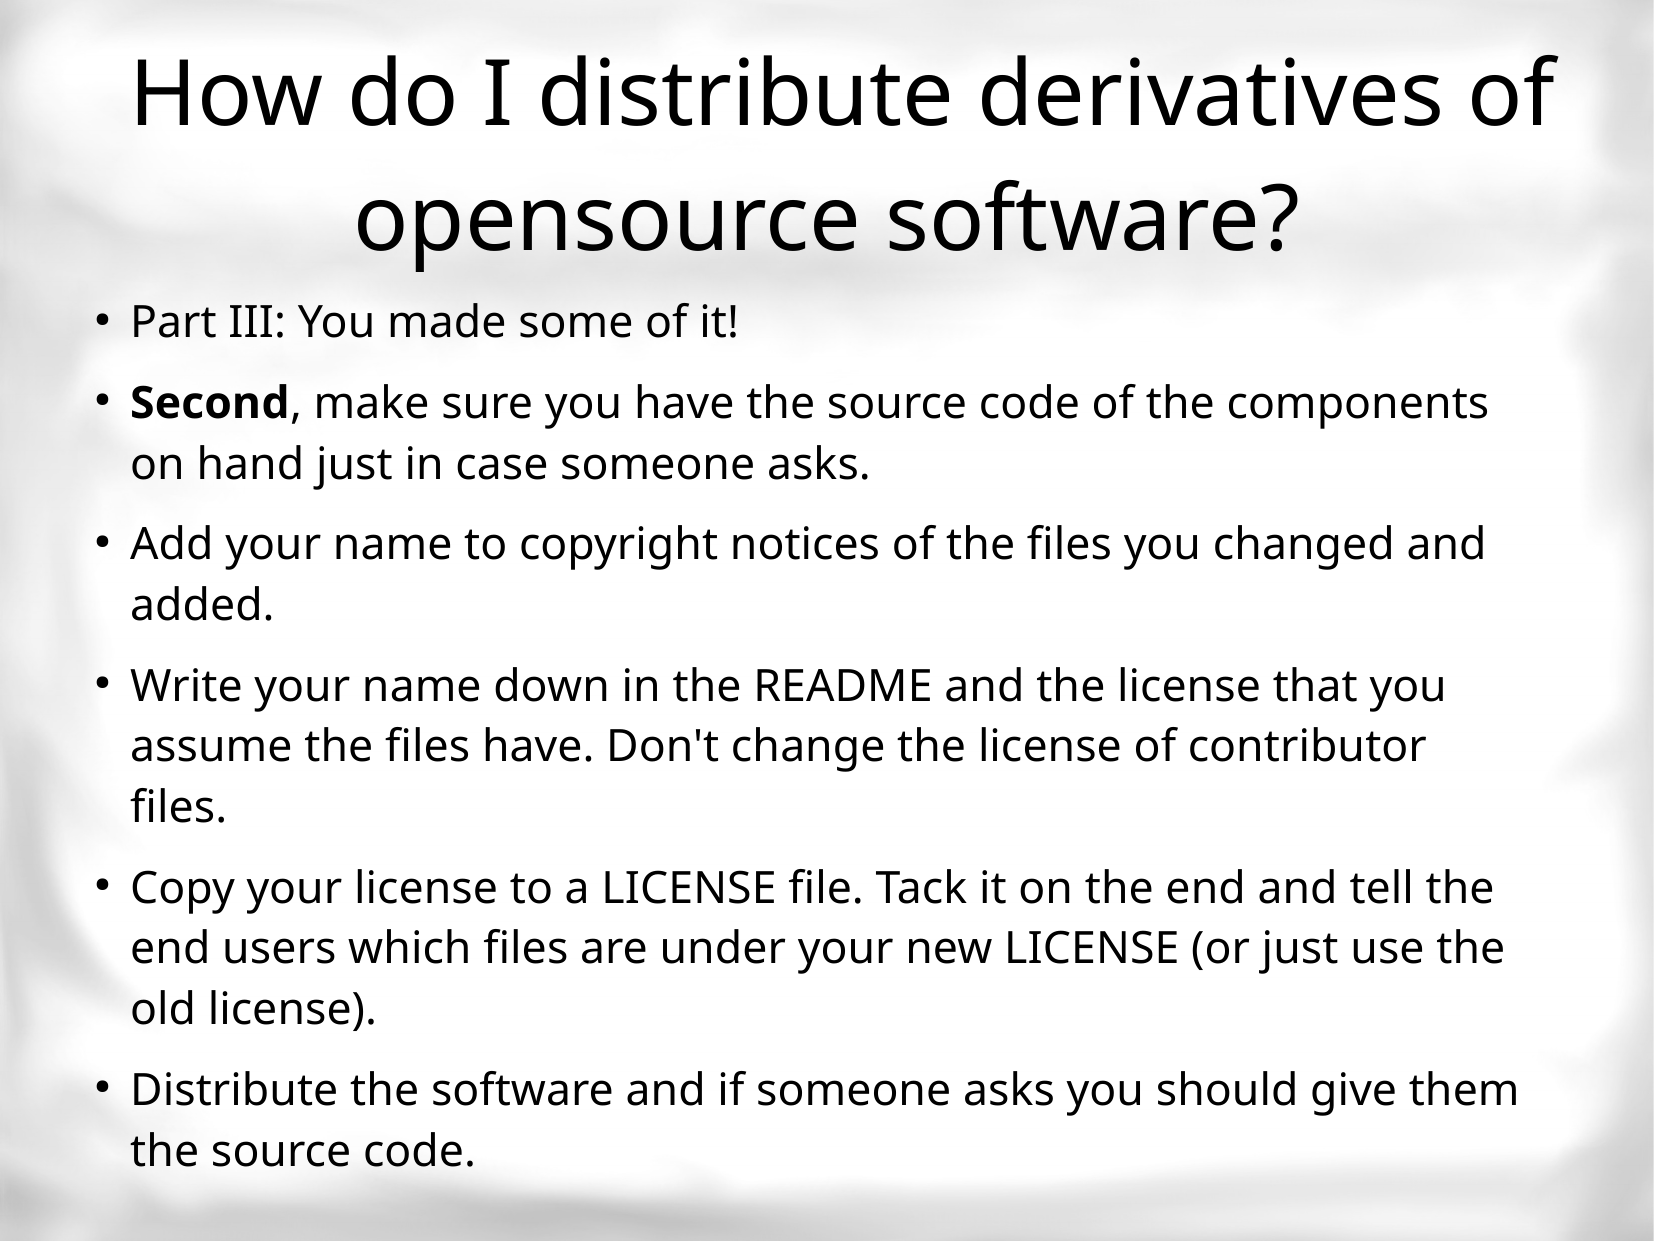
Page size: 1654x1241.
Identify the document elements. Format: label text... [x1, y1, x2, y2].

list Part III: You made some of it! Second, make sure you have the source code of the components on hand just in case someone asks. Add your name to copyright notices of the files you changed and added. Write your name down in the README and the license that you assume the files have. Don't change the license of contributor files. Copy your license to a LICENSE file. Tack it on the end and tell the end users which files are under your new LICENSE (or just use the old license). Distribute the software and if someone asks you should give them the source code. [82, 290, 1538, 1182]
picture [0, 0, 1654, 1241]
title How do I distribute derivatives of opensource software? [82, 49, 1571, 257]
